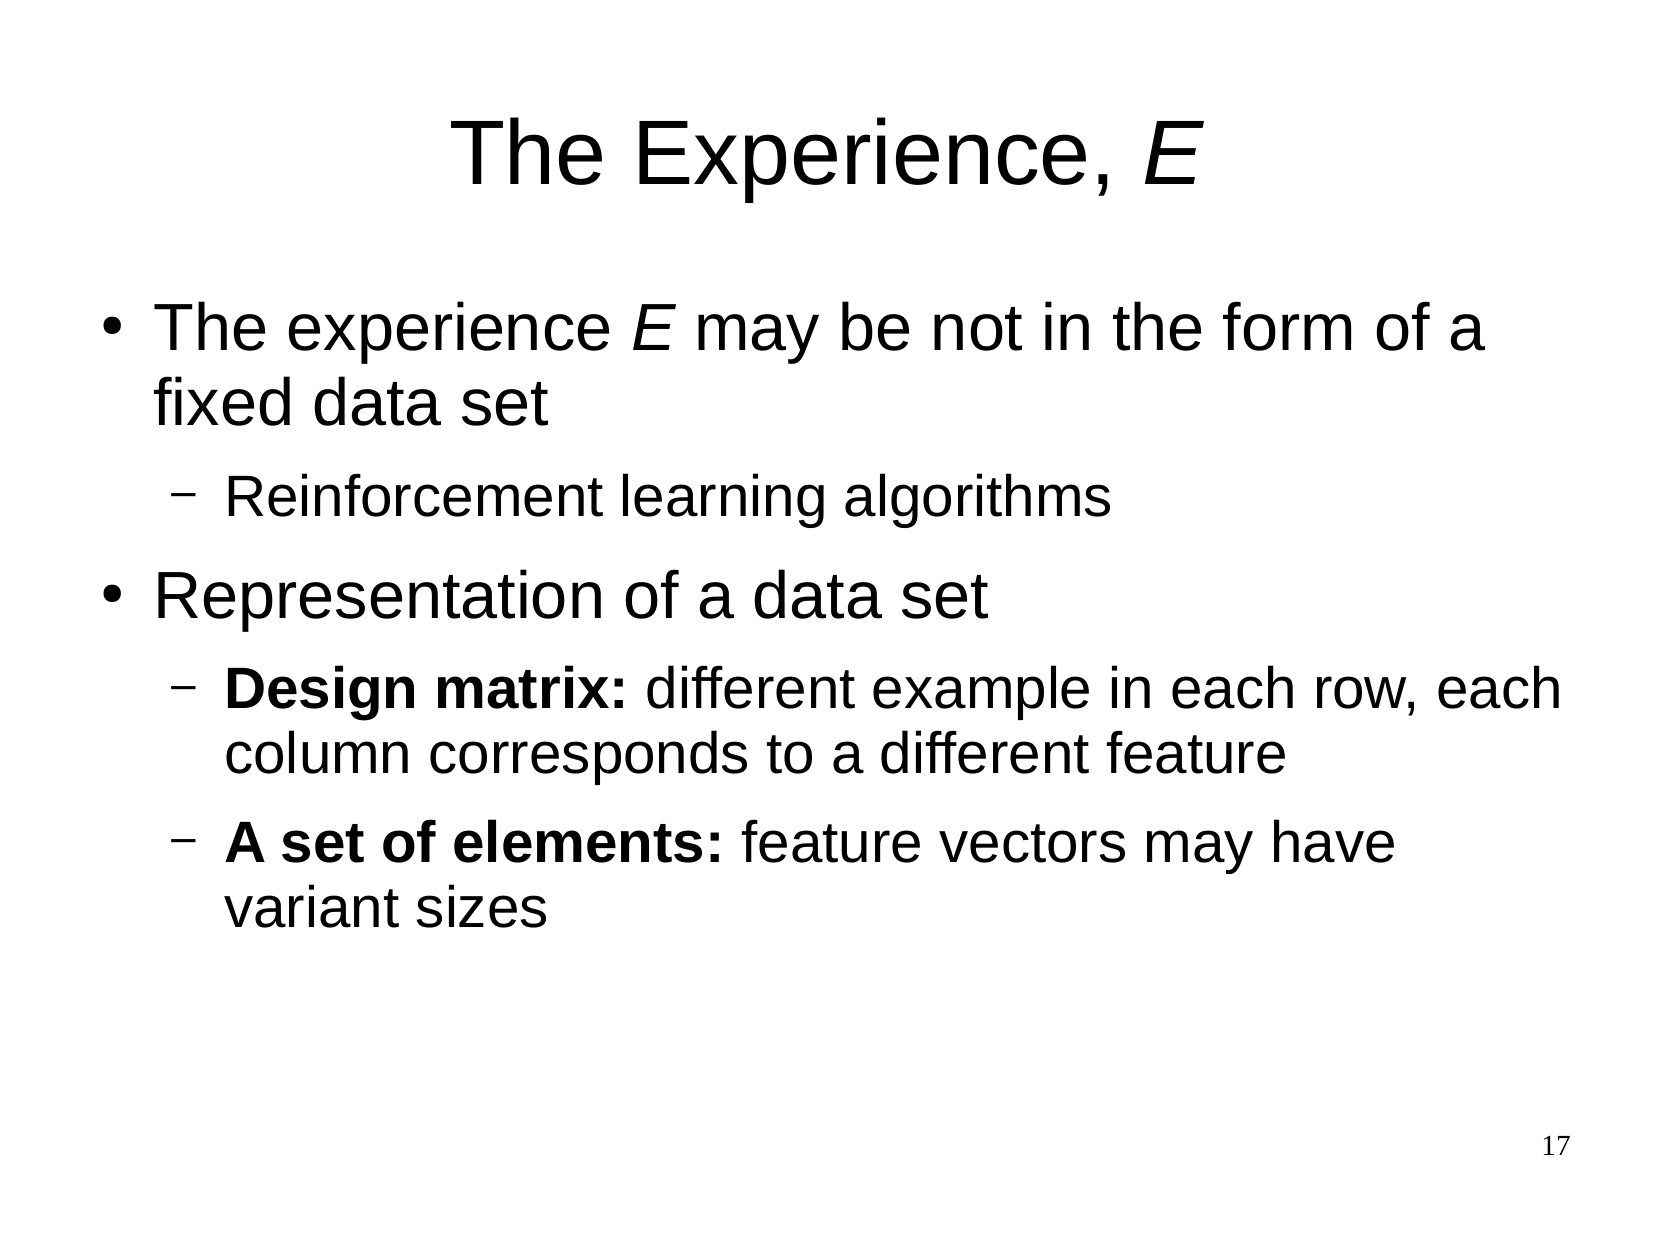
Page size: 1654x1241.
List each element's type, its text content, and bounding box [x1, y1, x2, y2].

list The experience E may be not in the form of a fixed data set Reinforcement learning algorithms Representation of a data set Design matrix: different example in each row, each column corresponds to a different feature A set of elements: feature vectors may have variant sizes [82, 290, 1571, 1010]
title The Experience, E [82, 49, 1571, 257]
